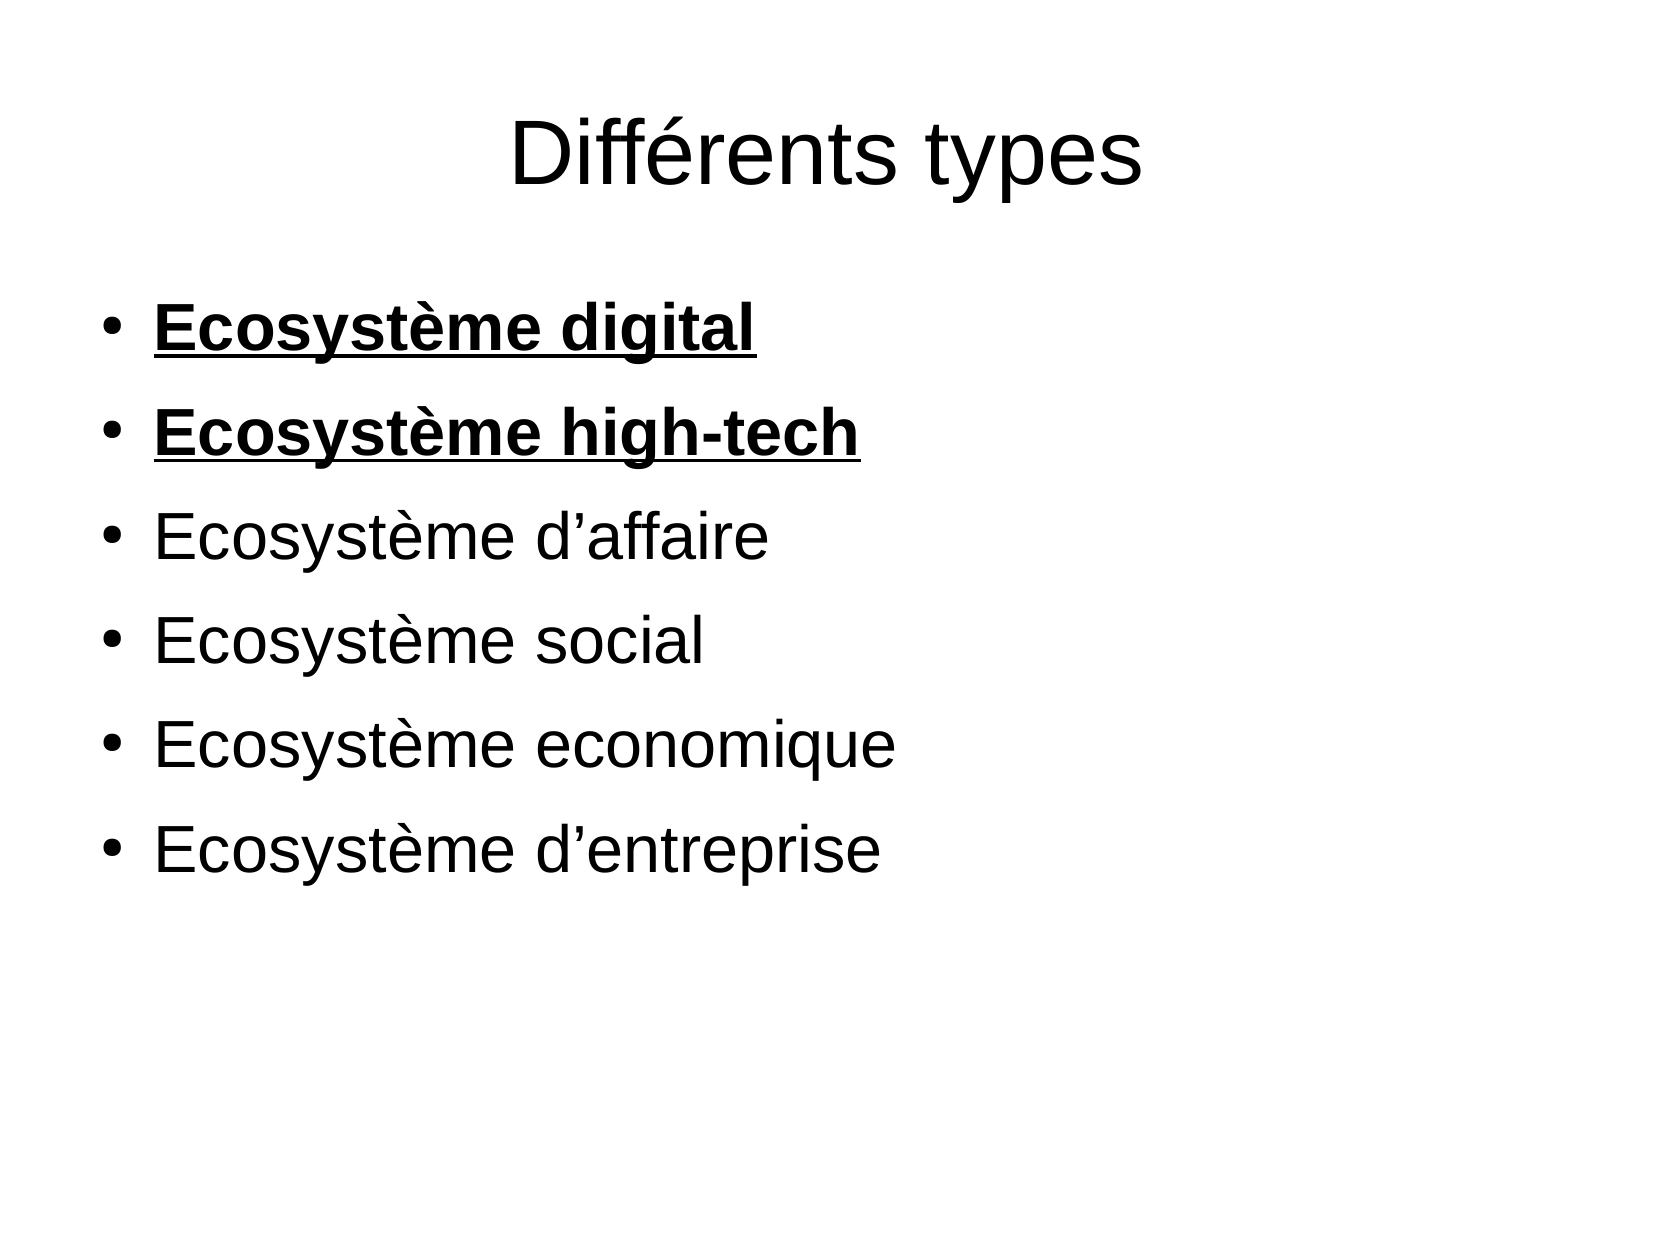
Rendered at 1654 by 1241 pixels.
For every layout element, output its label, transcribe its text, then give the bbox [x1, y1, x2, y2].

title Différents types [82, 49, 1571, 257]
list Ecosystème digital Ecosystème high-tech Ecosystème d’affaire Ecosystème social Ecosystème economique Ecosystème d’entreprise [82, 290, 1571, 1010]
